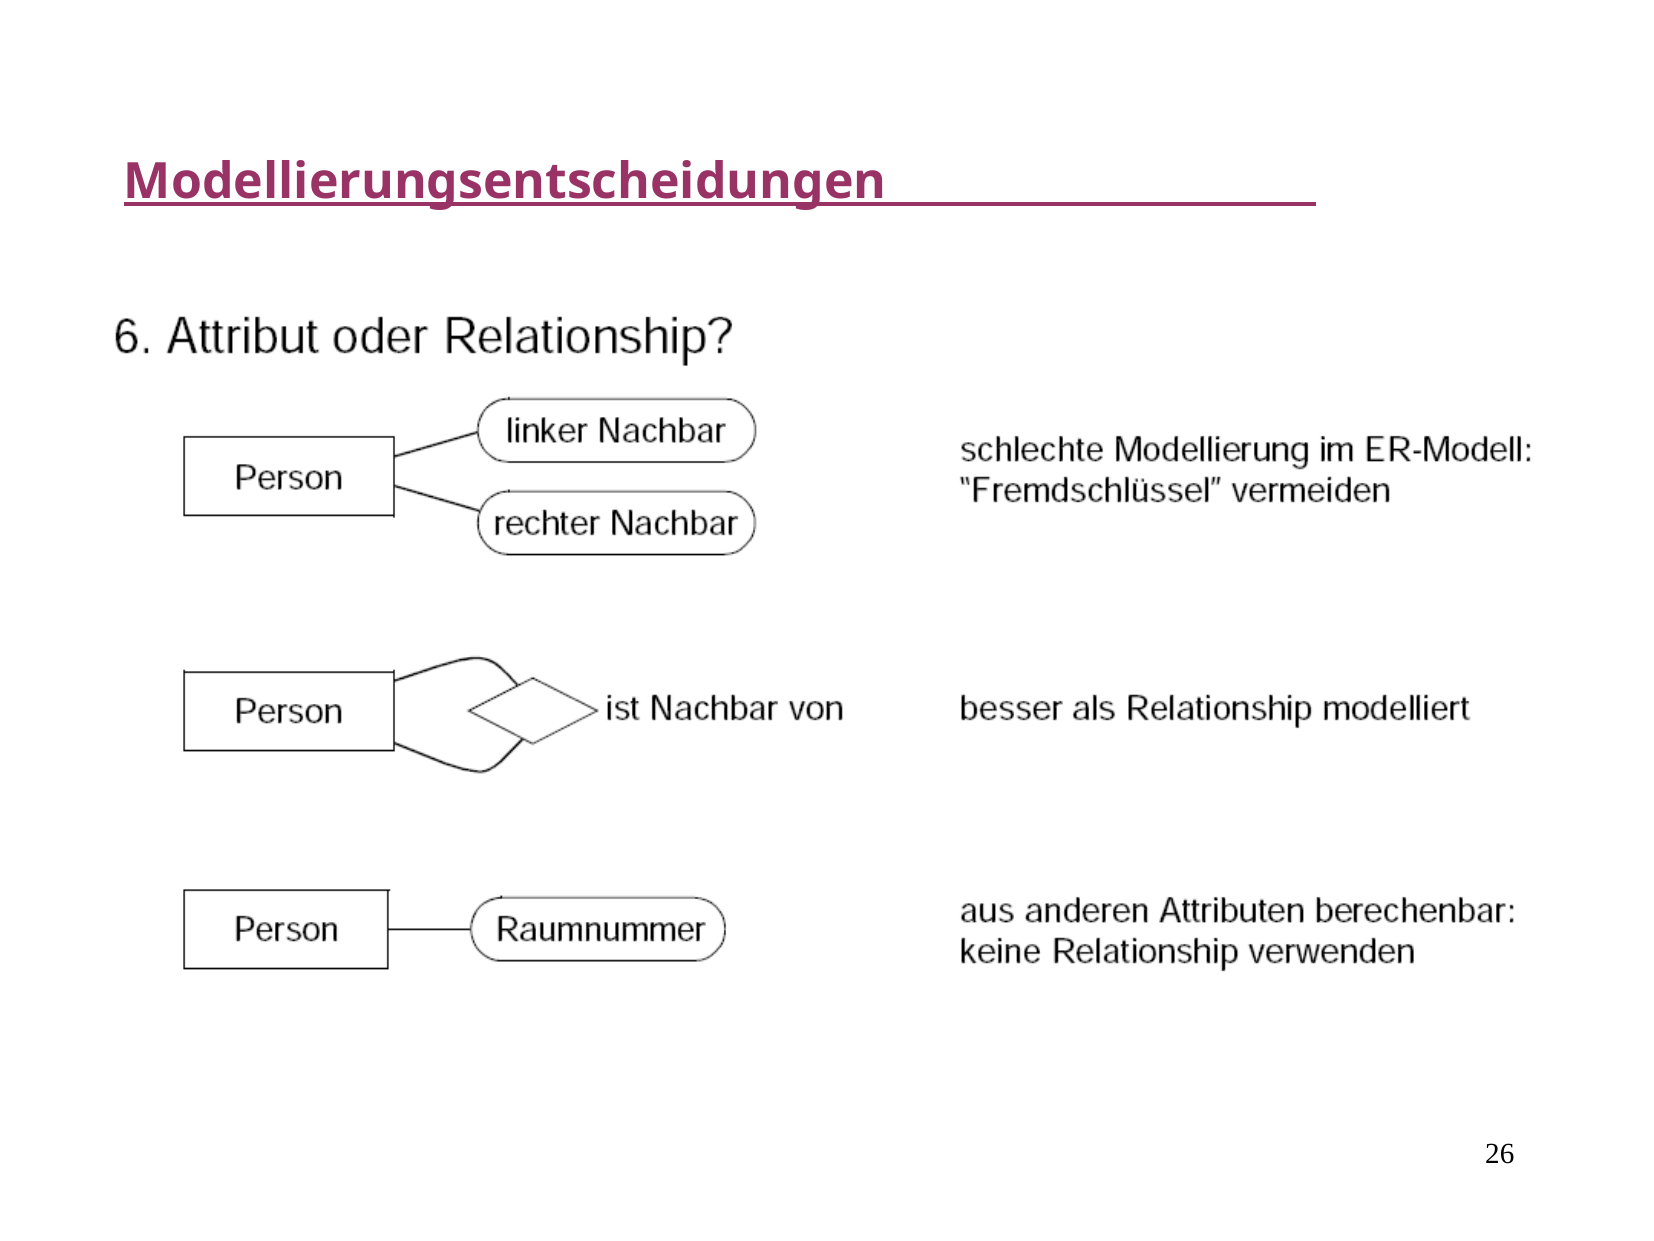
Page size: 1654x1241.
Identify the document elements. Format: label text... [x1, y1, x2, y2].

title Modellierungsentscheidungen [124, 110, 1530, 249]
picture [107, 300, 1541, 990]
